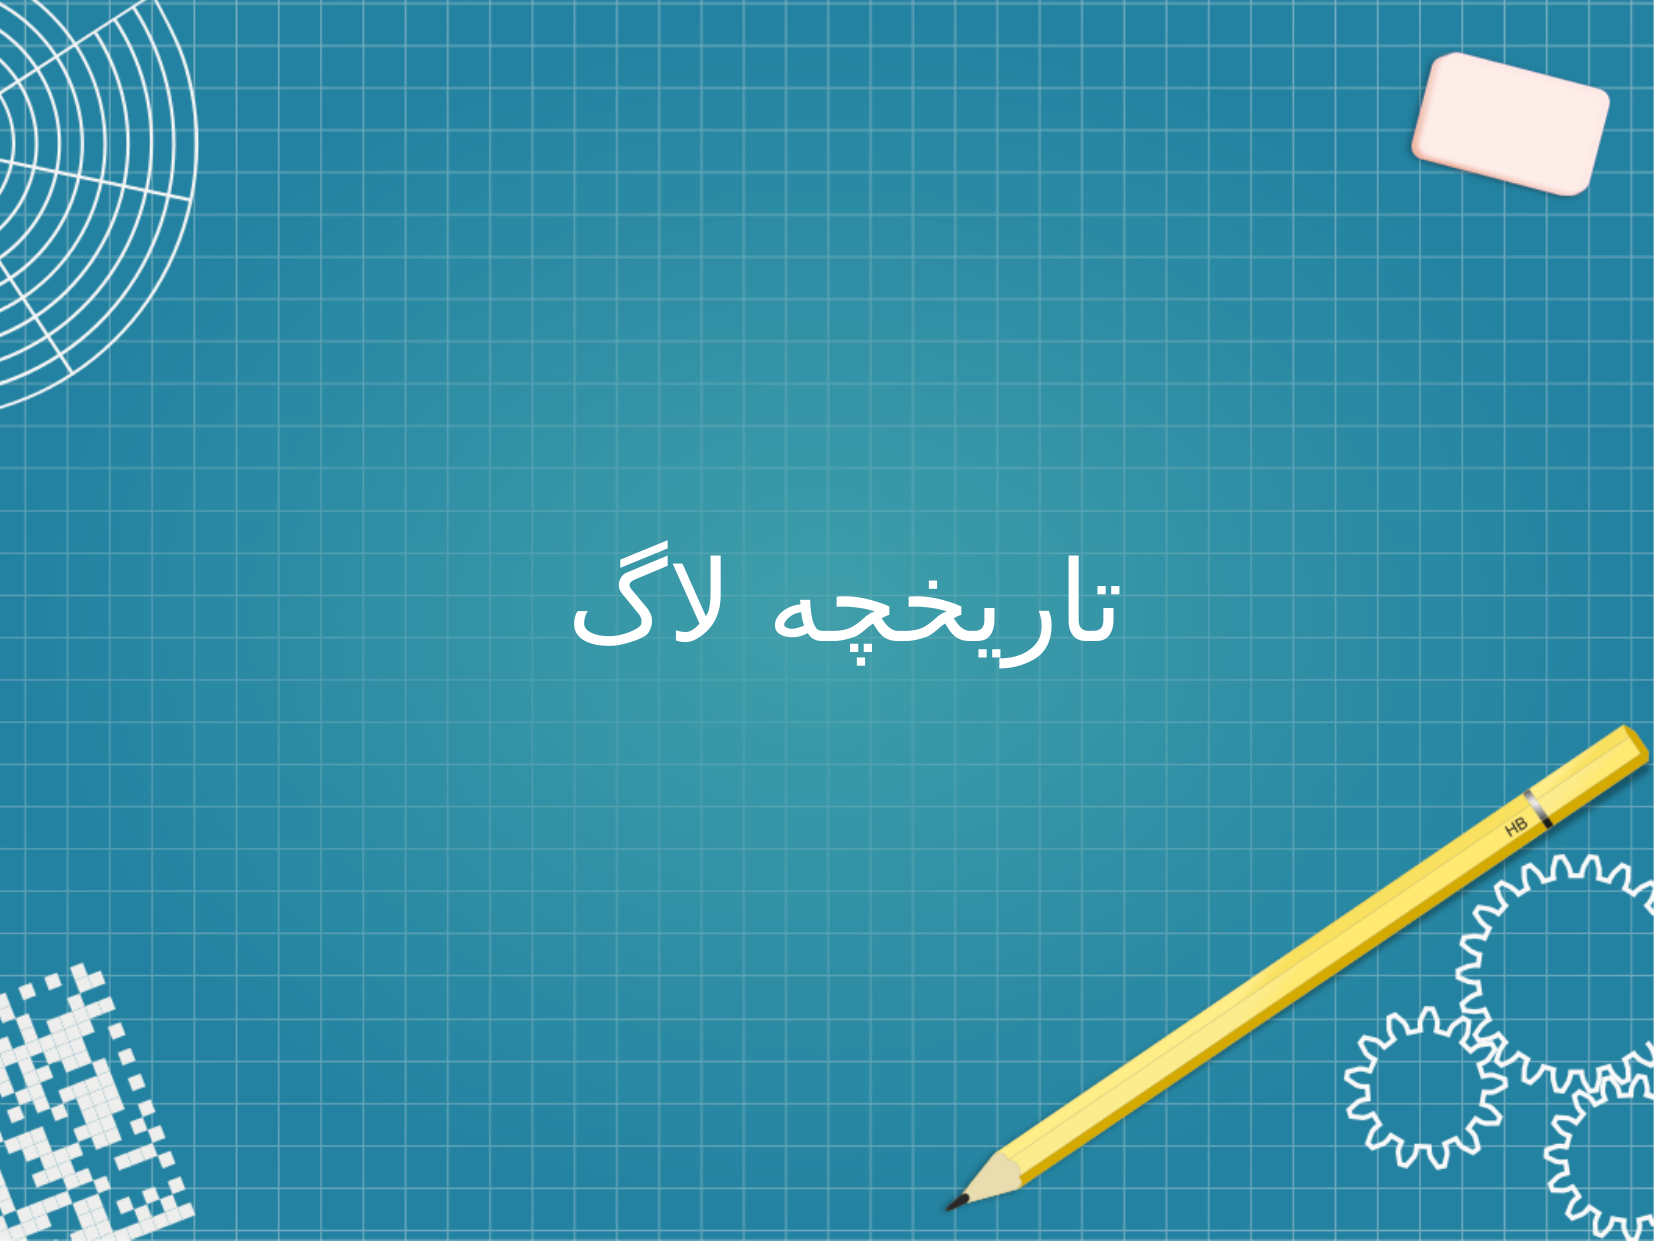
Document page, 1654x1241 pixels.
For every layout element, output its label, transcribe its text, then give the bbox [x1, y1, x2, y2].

text_box تاریخچه لاگ [101, 405, 1591, 801]
picture [0, 0, 1654, 1241]
